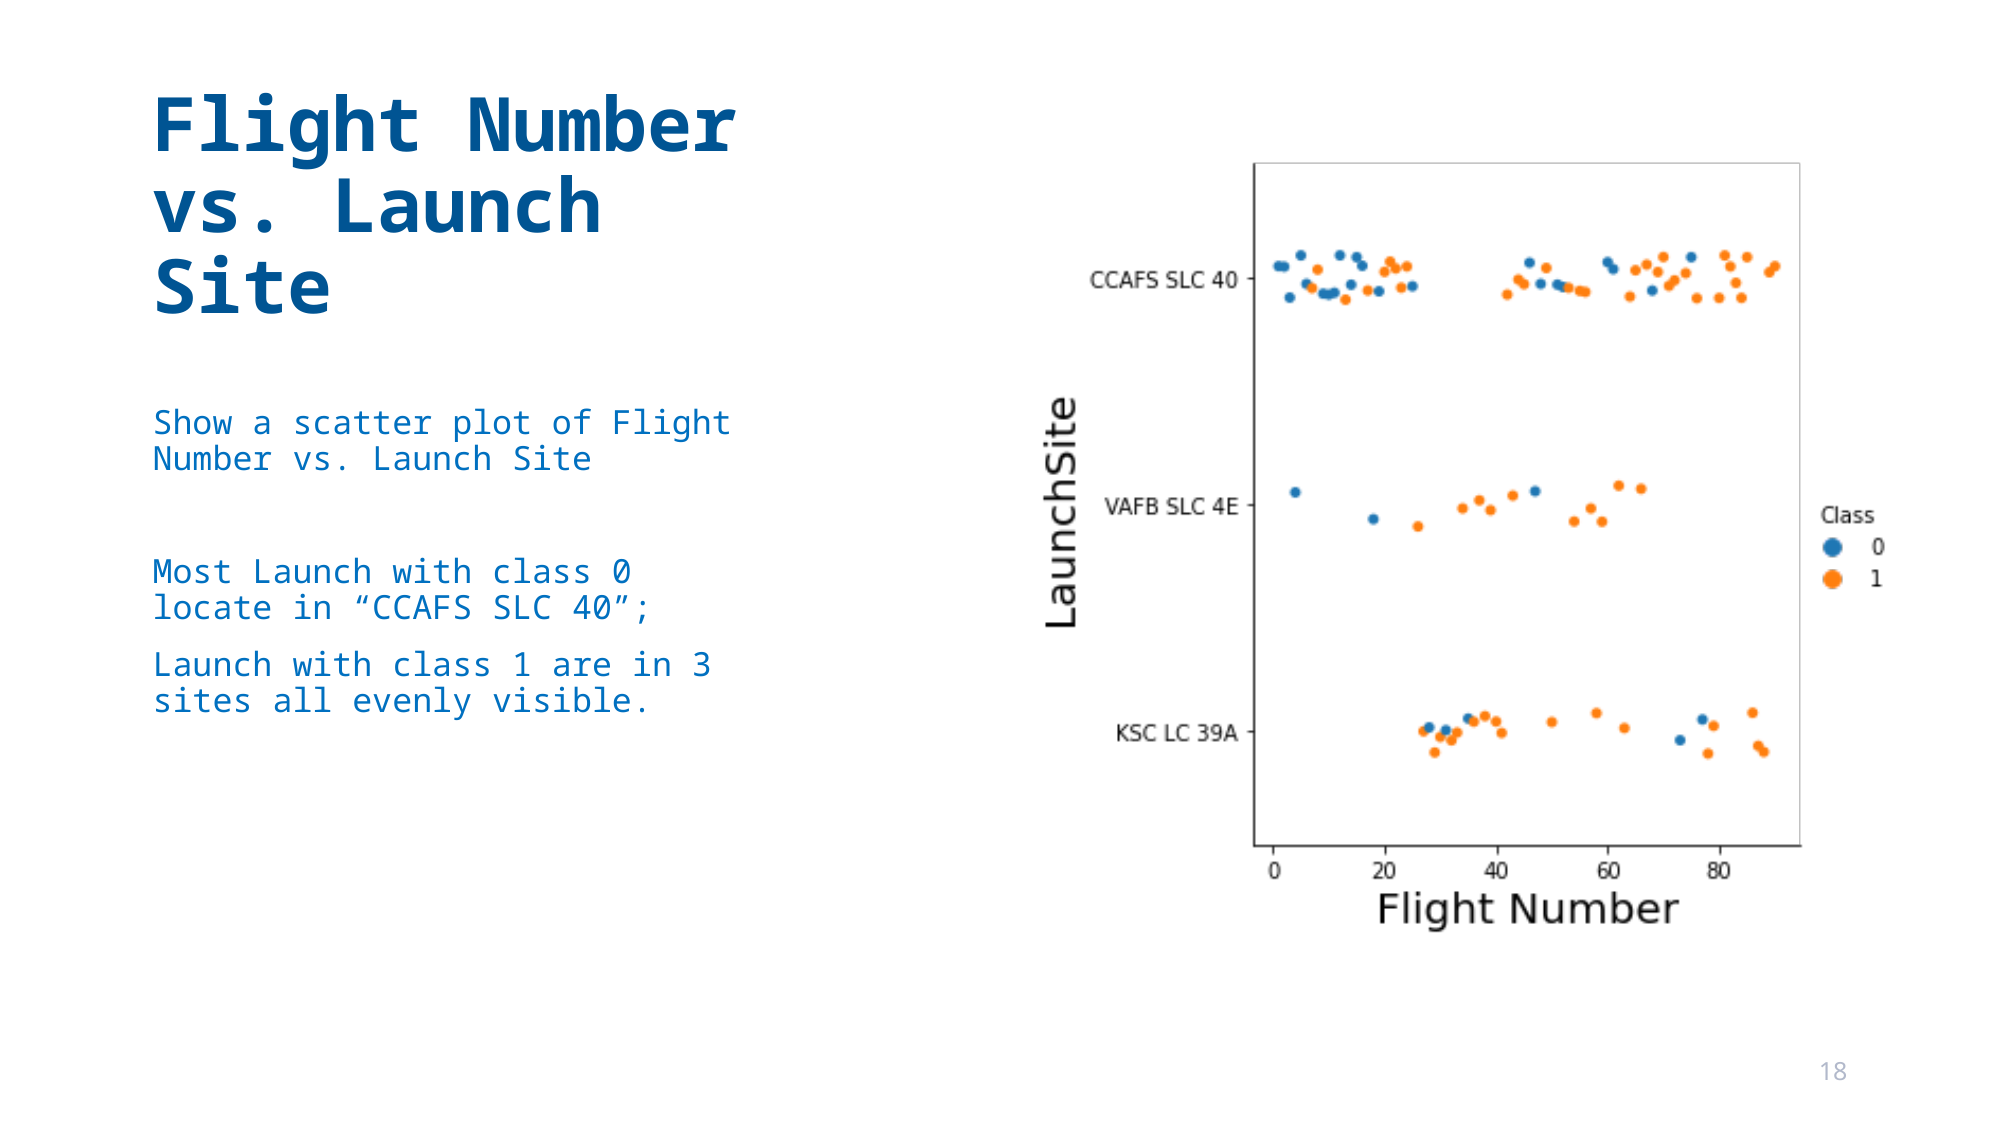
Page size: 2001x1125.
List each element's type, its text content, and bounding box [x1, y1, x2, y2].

list Show a scatter plot of Flight Number vs. Launch Site Most Launch with class 0 locate in “CCAFS SLC 40”; Launch with class 1 are in 3 sites all evenly visible. [137, 337, 783, 963]
picture [1027, 151, 1902, 945]
title Flight Number vs. Launch Site [137, 75, 783, 337]
slide_number 41 [1412, 1042, 1863, 1103]
